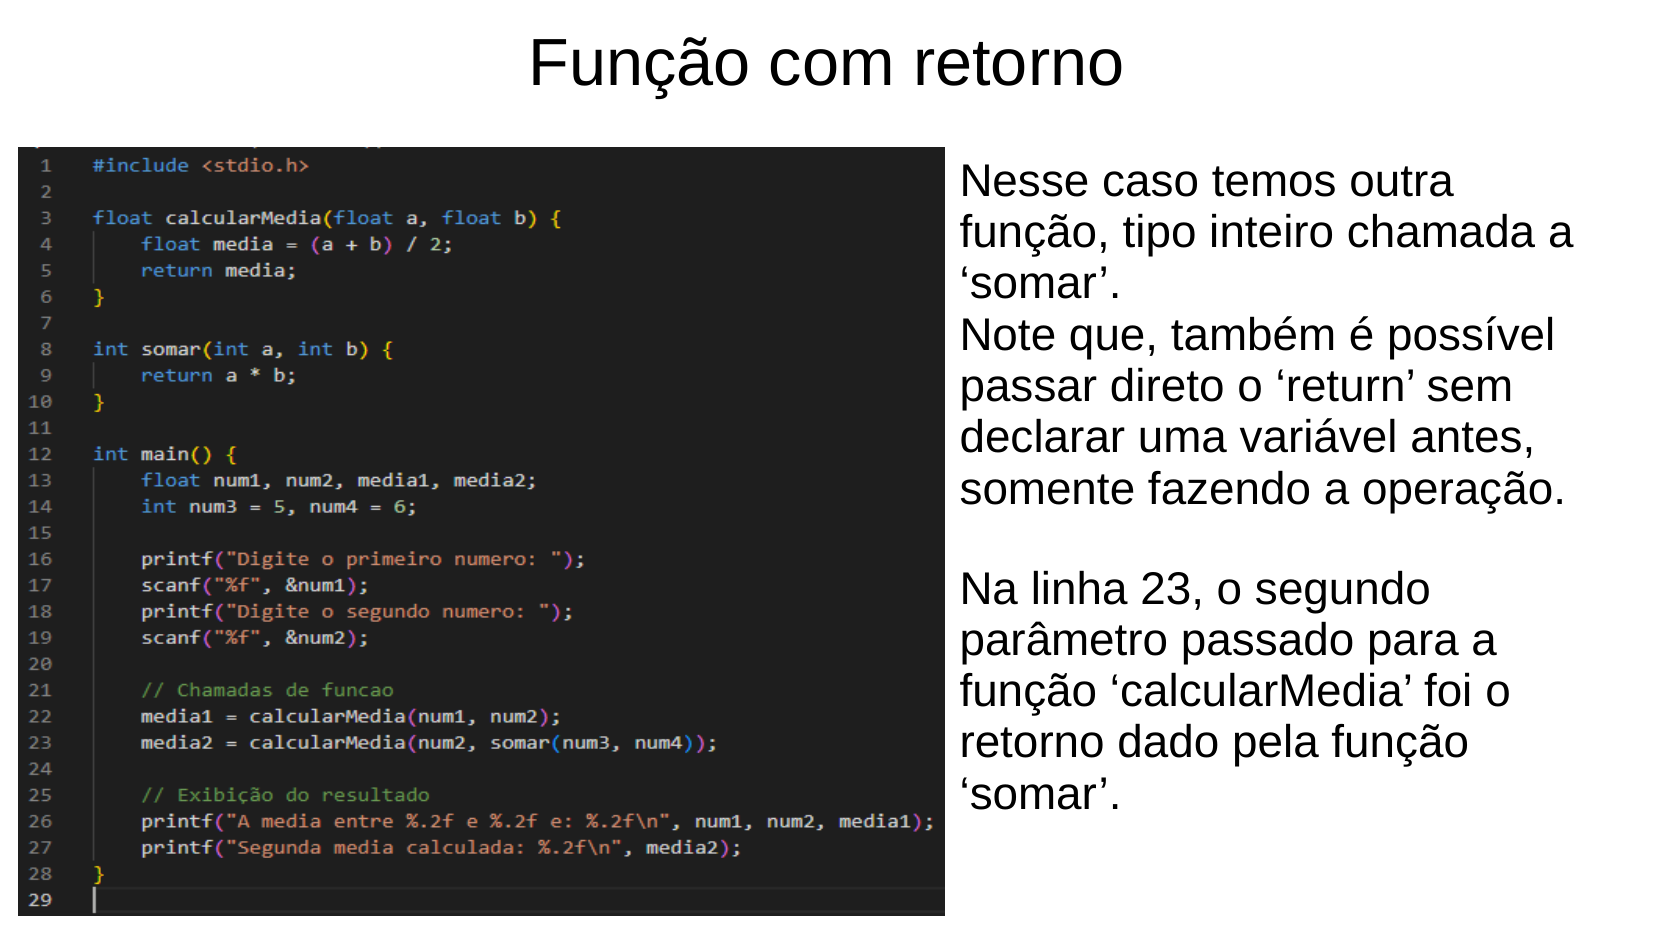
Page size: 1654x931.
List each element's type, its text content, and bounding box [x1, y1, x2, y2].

picture [18, 147, 945, 916]
title Função com retorno [82, 7, 1571, 119]
text_box Nesse caso temos outra função, tipo inteiro chamada a ‘somar’. Note que, também é possível passar direto o ‘return’ sem declarar uma variável antes, somente fazendo a operação. Na linha 23, o segundo parâmetro passado para a função ‘calcularMedia’ foi o retorno dado pela função ‘somar’. [944, 147, 1625, 886]
